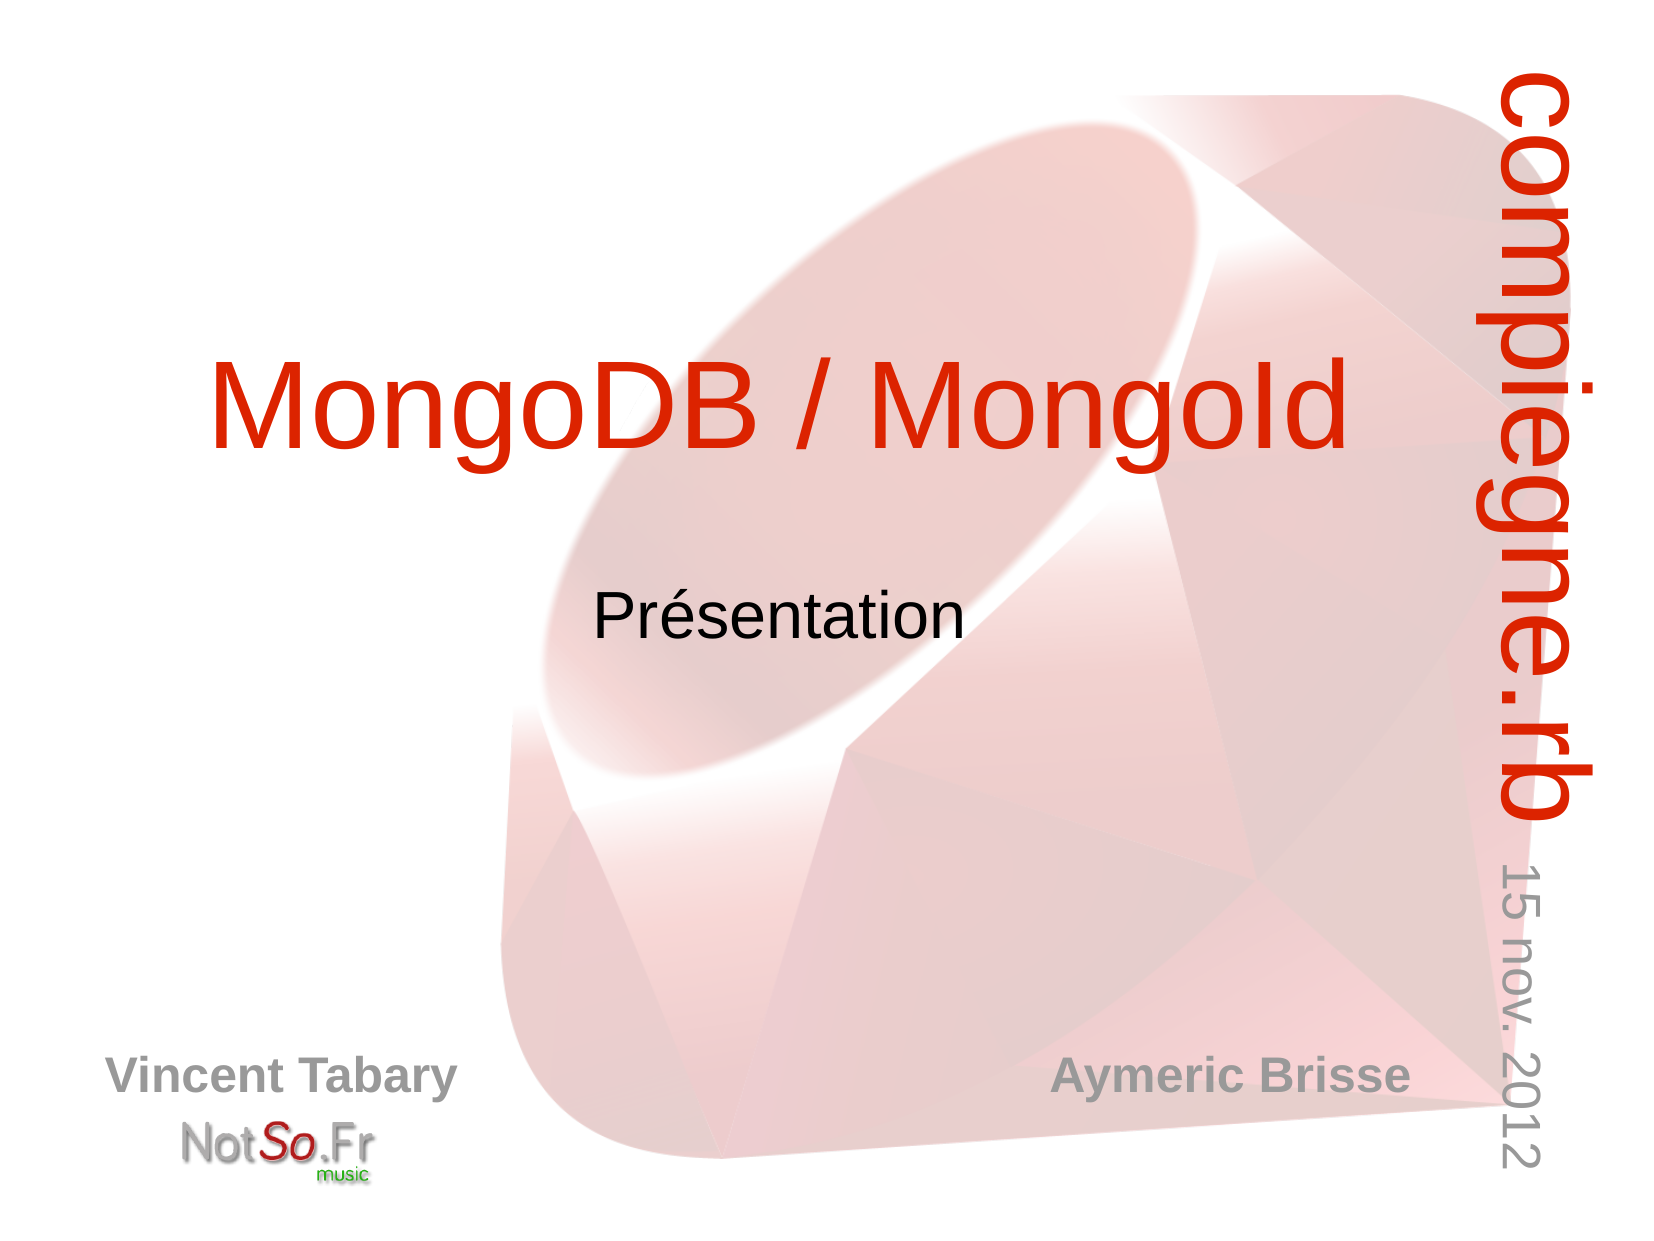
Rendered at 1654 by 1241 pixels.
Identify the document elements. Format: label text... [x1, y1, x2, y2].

title compiegne.rb 15 nov. 2012 [1442, 23, 1650, 1217]
text_box Aymeric Brisse [1034, 1039, 1427, 1134]
subtitle MongoDB / MongoId Présentation [82, 138, 1477, 851]
text_box Vincent Tabary [89, 1039, 473, 1134]
picture [484, 851, 1442, 1159]
picture [484, 70, 1442, 138]
picture [165, 1112, 390, 1193]
